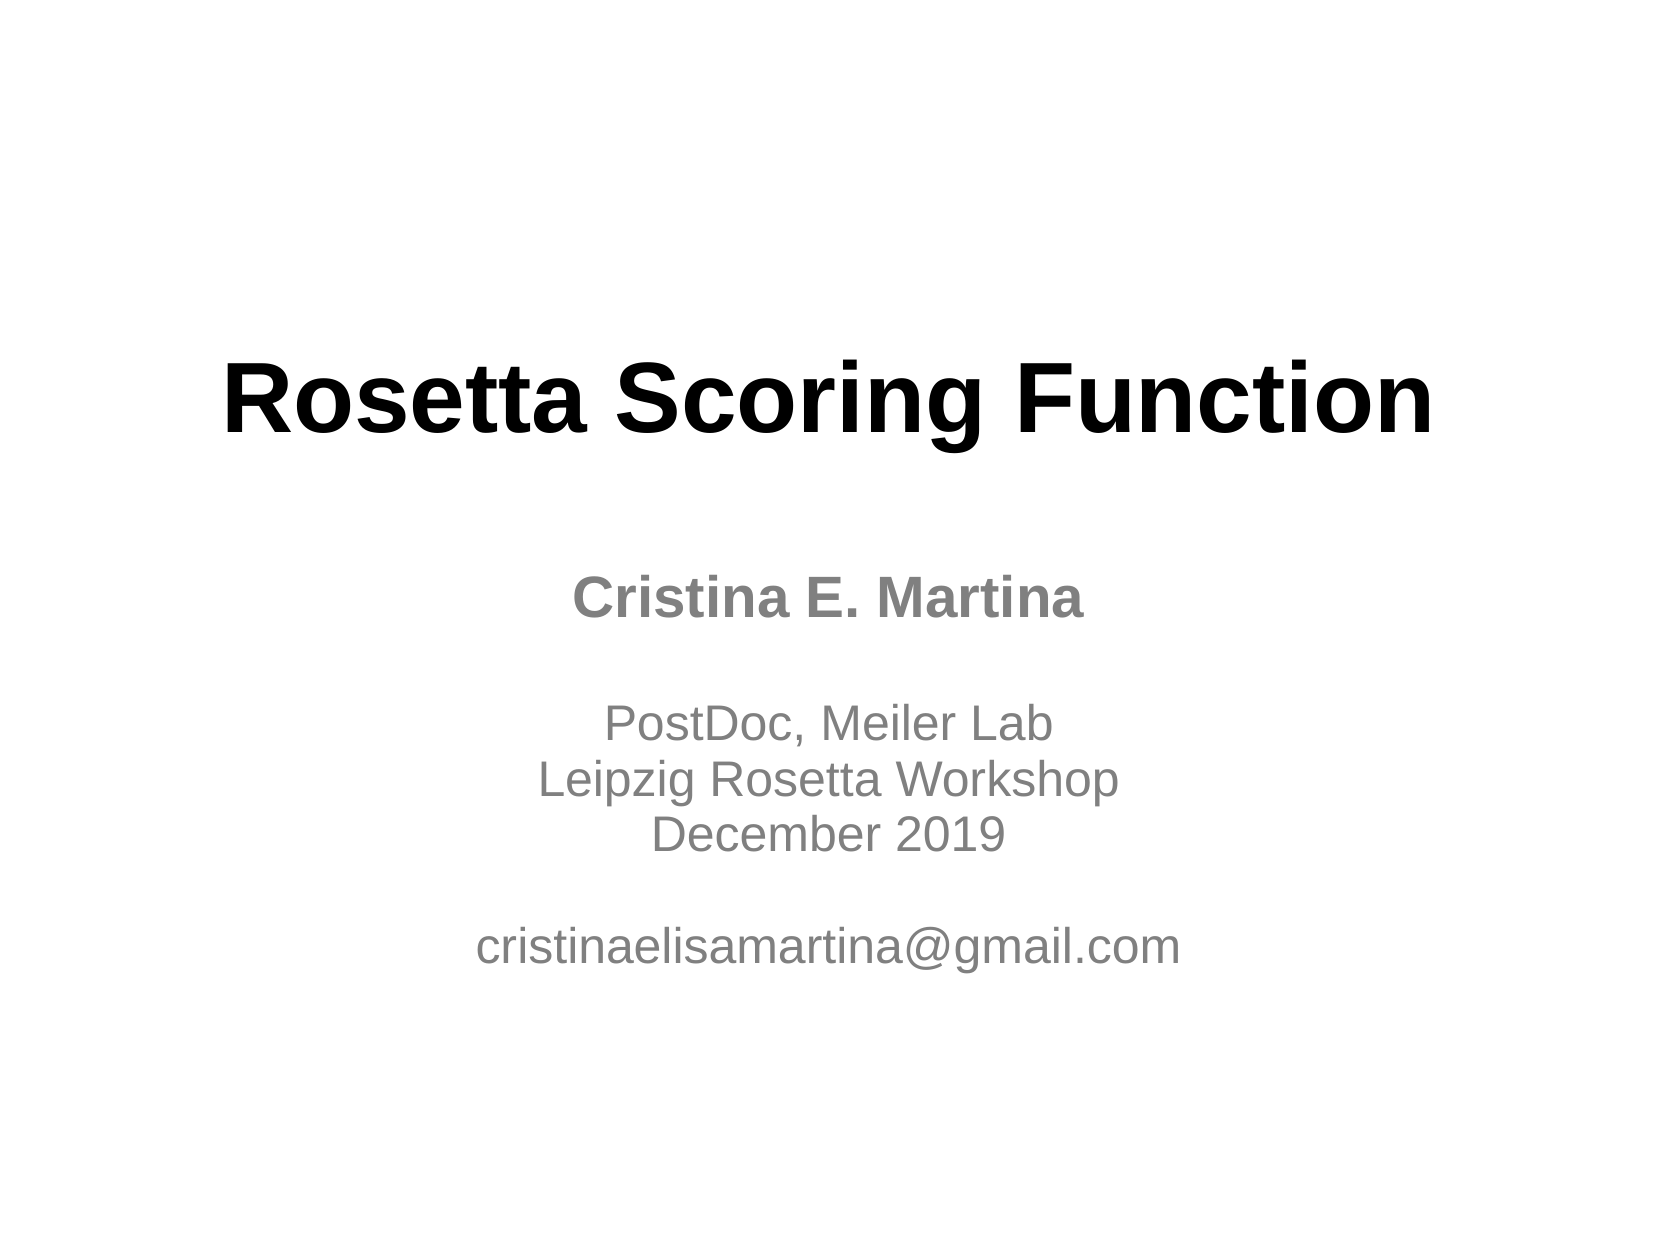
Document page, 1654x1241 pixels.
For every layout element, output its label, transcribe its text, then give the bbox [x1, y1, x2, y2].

text_box Rosetta Scoring Function Cristina E. Martina PostDoc, Meiler Lab Leipzig Rosetta Workshop December 2019 cristinaelisamartina@gmail.com [183, 334, 1474, 981]
